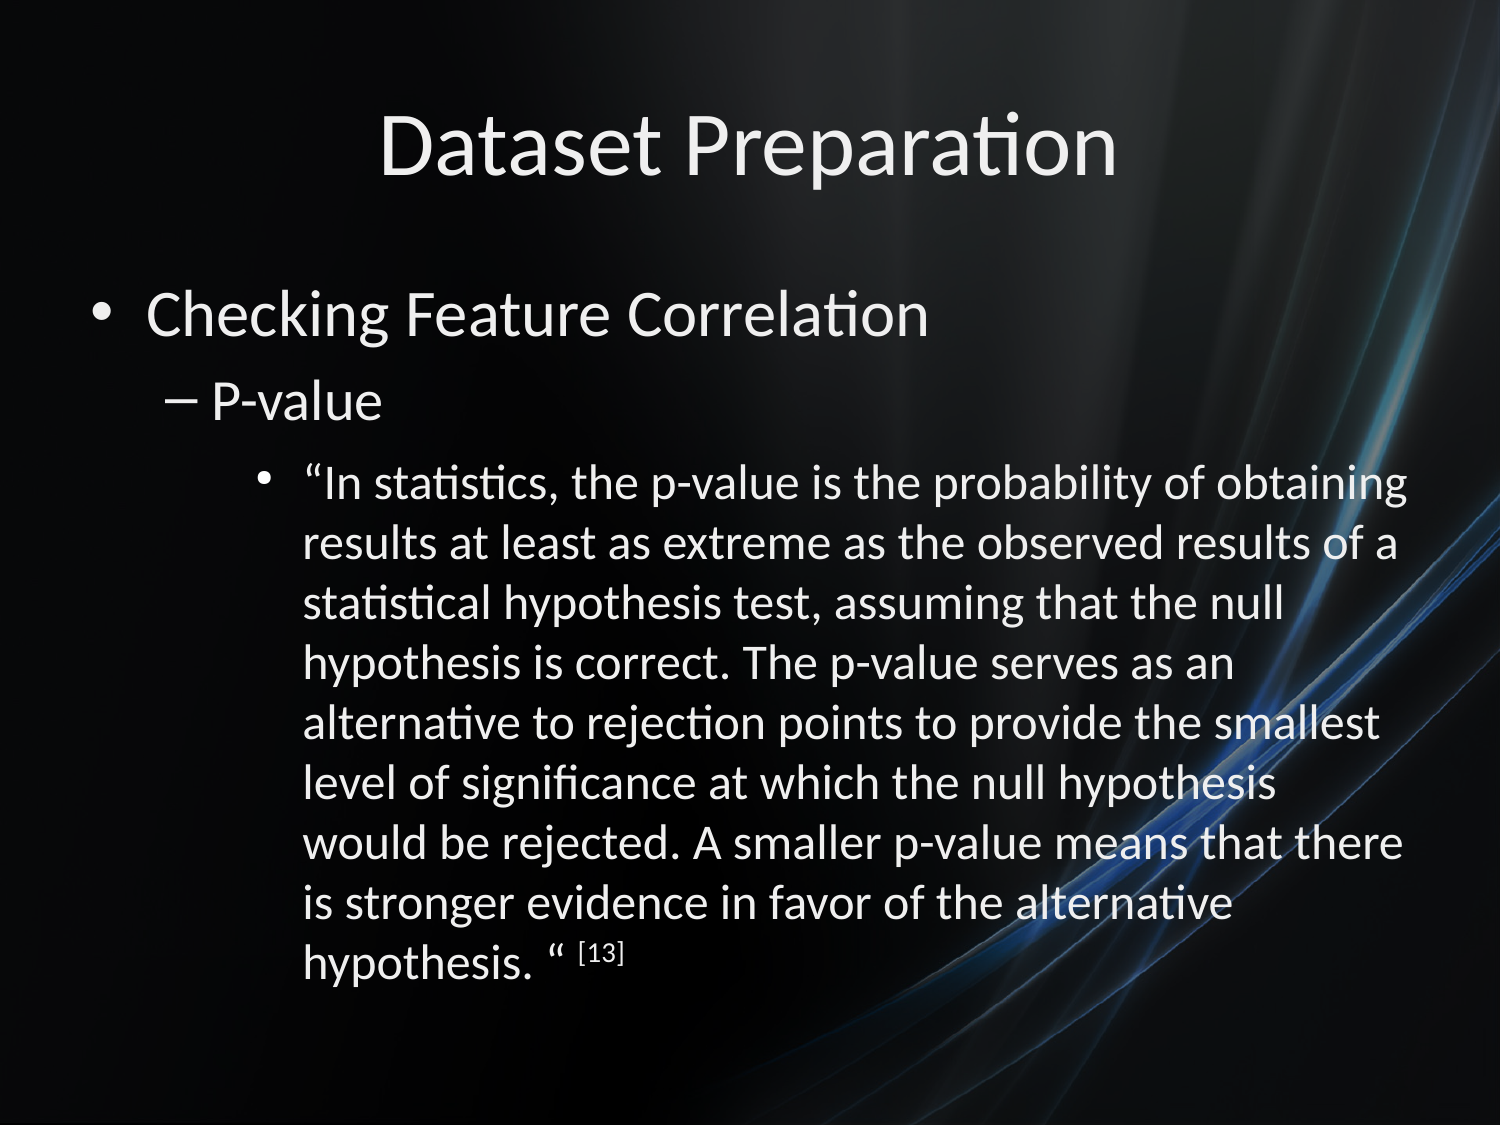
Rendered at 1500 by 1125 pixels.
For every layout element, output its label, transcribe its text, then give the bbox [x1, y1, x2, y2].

list Checking Feature Correlation P-value “In statistics, the p-value is the probability of obtaining results at least as extreme as the observed results of a statistical hypothesis test, assuming that the null hypothesis is correct. The p-value serves as an alternative to rejection points to provide the smallest level of significance at which the null hypothesis would be rejected. A smaller p-value means that there is stronger evidence in favor of the alternative hypothesis. “ [13] [75, 262, 1425, 1005]
title Dataset Preparation [75, 45, 1425, 233]
picture [0, 0, 1500, 1125]
